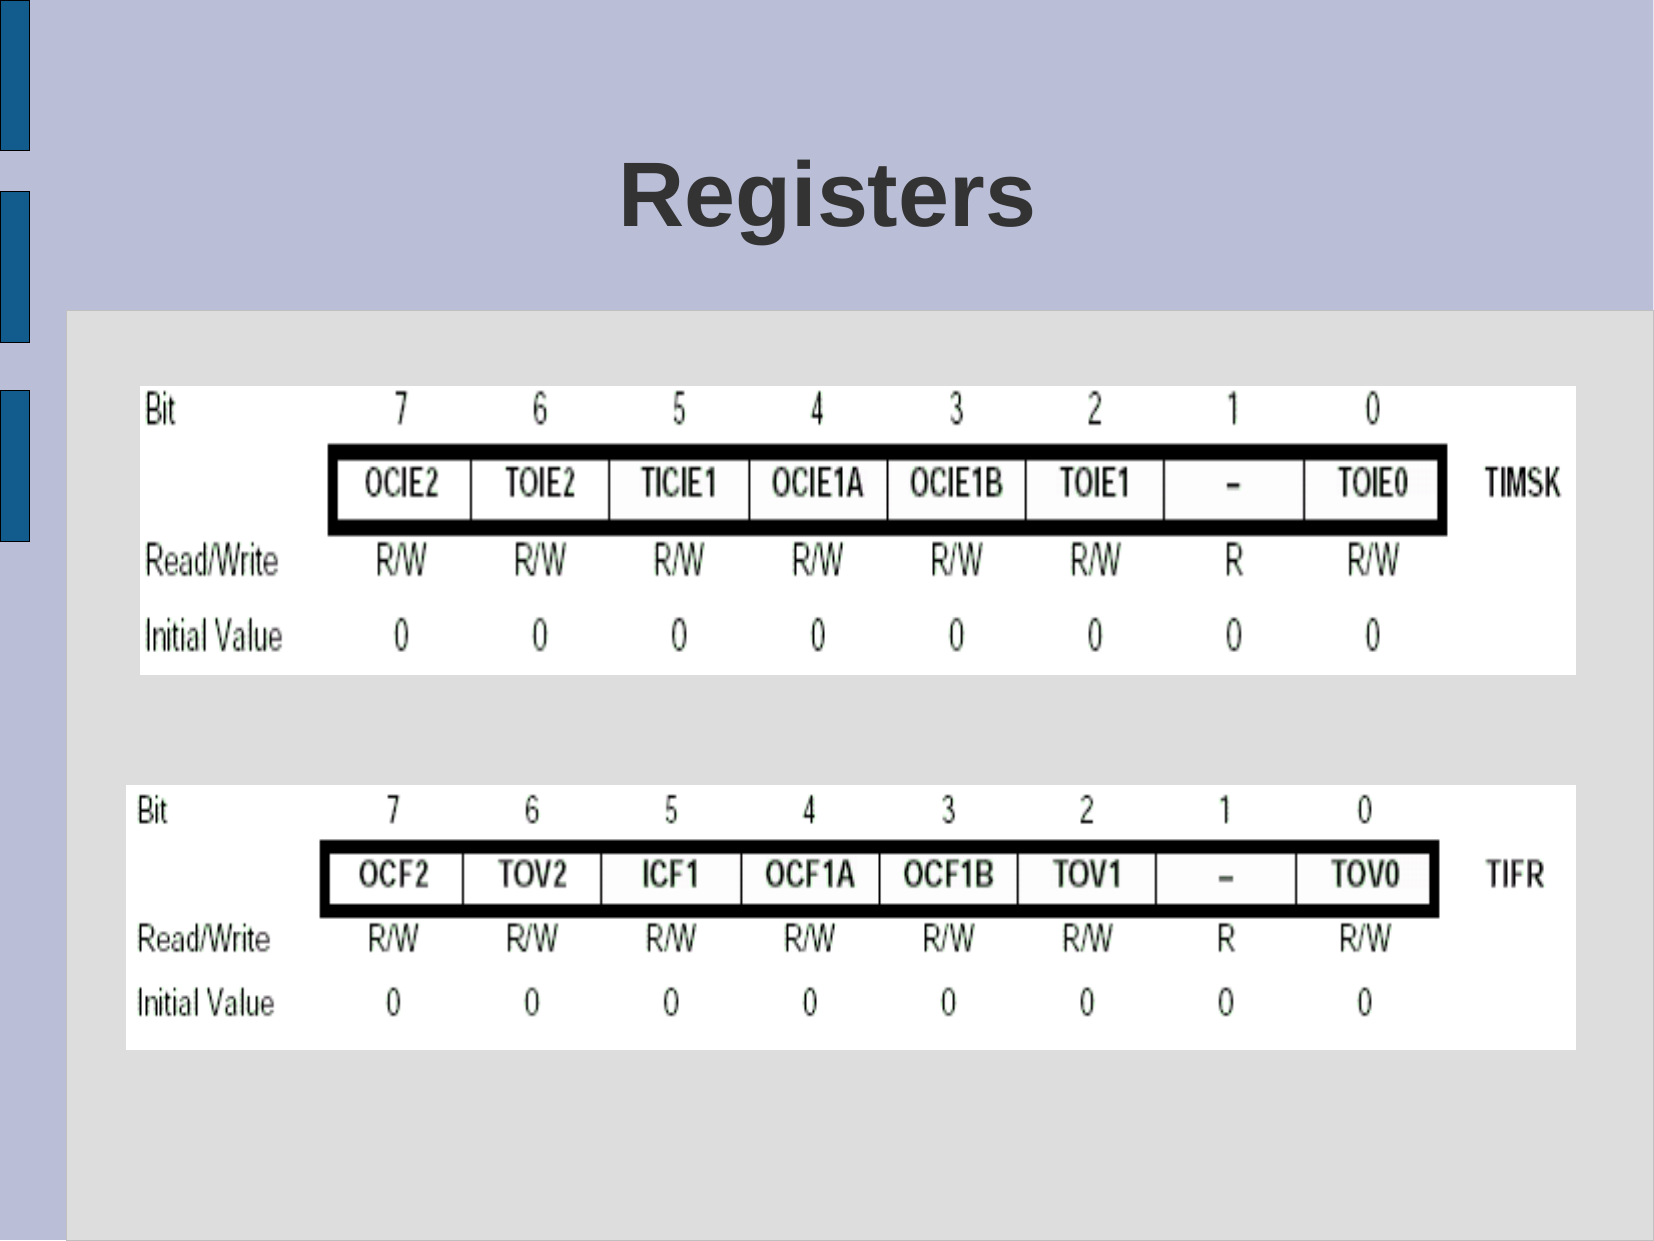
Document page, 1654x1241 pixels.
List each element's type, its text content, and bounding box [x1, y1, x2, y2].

title Registers [121, 98, 1534, 291]
picture [126, 785, 1576, 1051]
picture [140, 386, 1576, 676]
